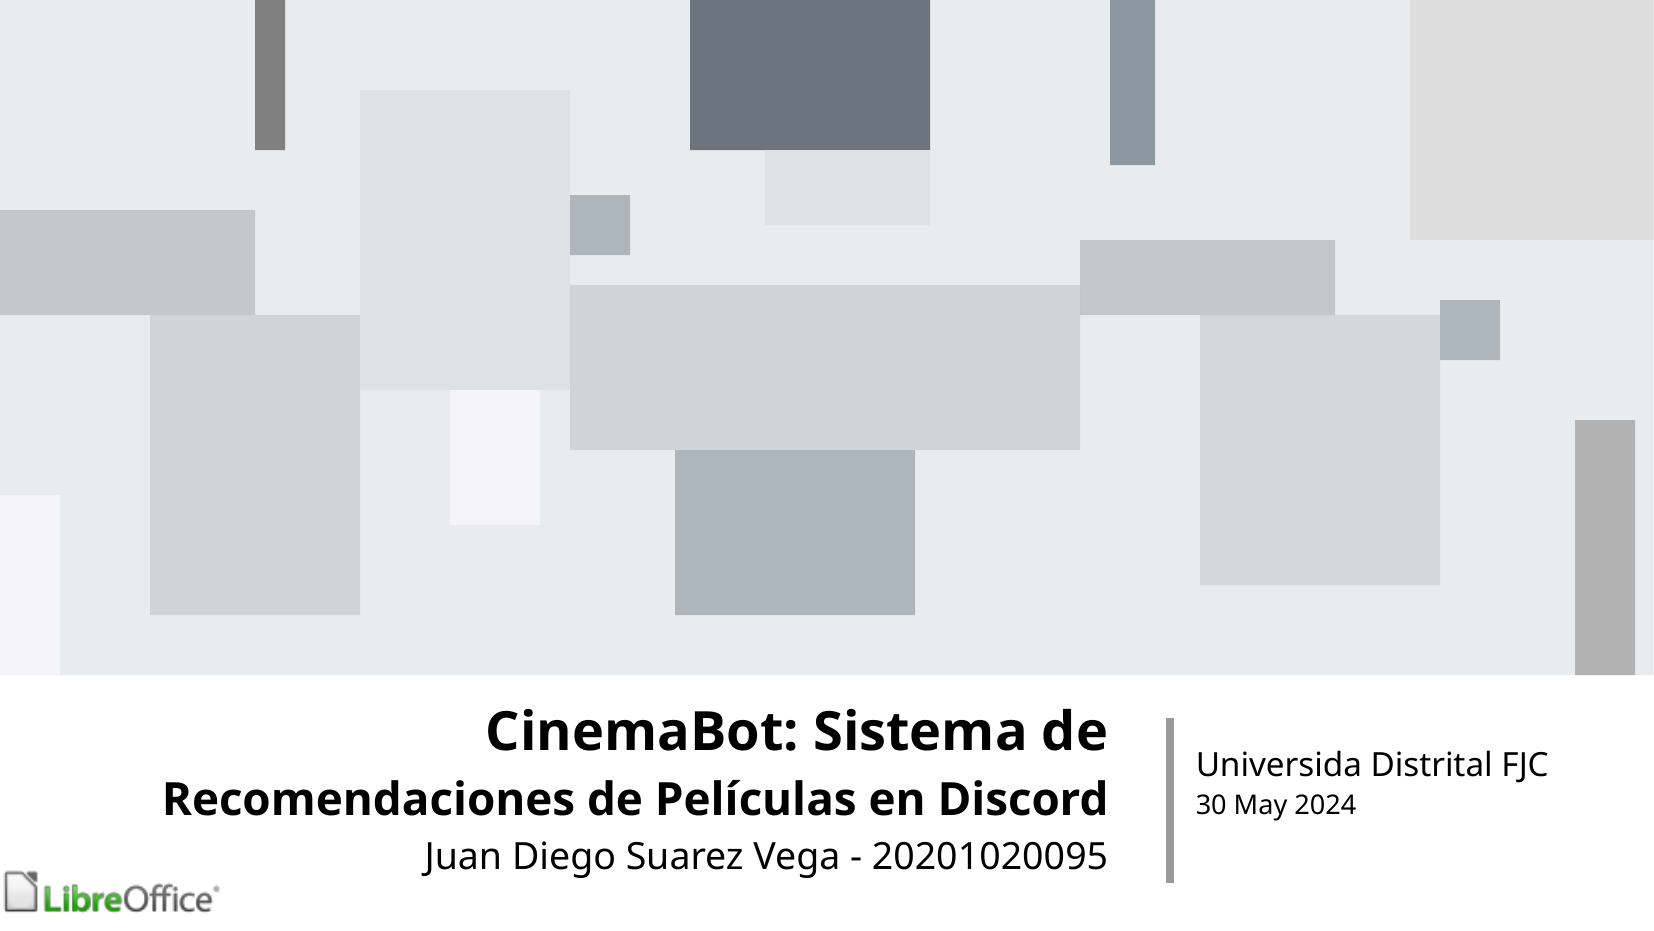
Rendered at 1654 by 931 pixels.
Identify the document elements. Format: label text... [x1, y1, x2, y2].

text_box Universida Distrital FJC 30 May 2024 [1181, 733, 1576, 857]
text_box CinemaBot: Sistema de Recomendaciones de Películas en Discord Juan Diego Suarez Vega - 20201020095 [81, 605, 1124, 902]
picture [0, 866, 225, 917]
